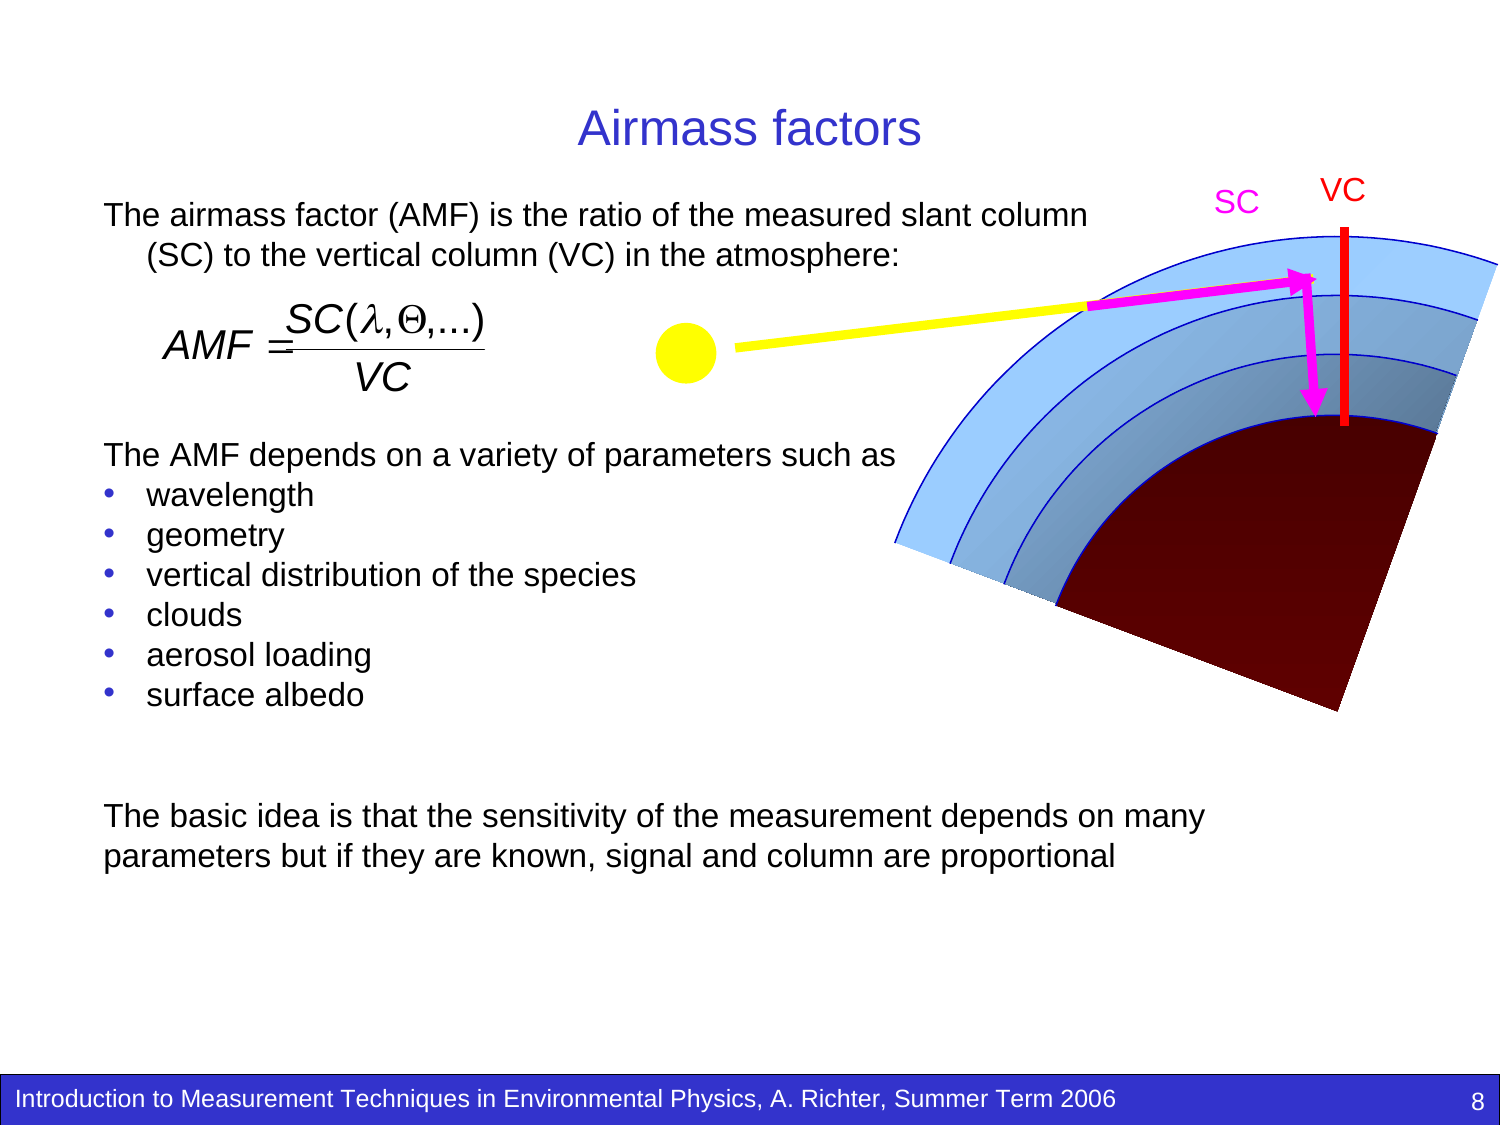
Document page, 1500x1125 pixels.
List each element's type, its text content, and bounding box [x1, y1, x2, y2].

text_box SC [1198, 172, 1282, 229]
text_box [895, 236, 1498, 712]
text_box Airmass factors [0, 87, 1500, 163]
text_box VC [1305, 160, 1388, 217]
text_box [656, 323, 716, 383]
text_box The basic idea is that the sensitivity of the measurement depends on many parameters but if they are known, signal and column are proportional [88, 786, 1365, 883]
text_box The airmass factor (AMF) is the ratio of the measured slant column (SC) to the vertical column (VC) in the atmosphere: The AMF depends on a variety of parameters such as wavelength geometry vertical distribution of the species clouds aerosol loading surface albedo [88, 185, 1176, 721]
